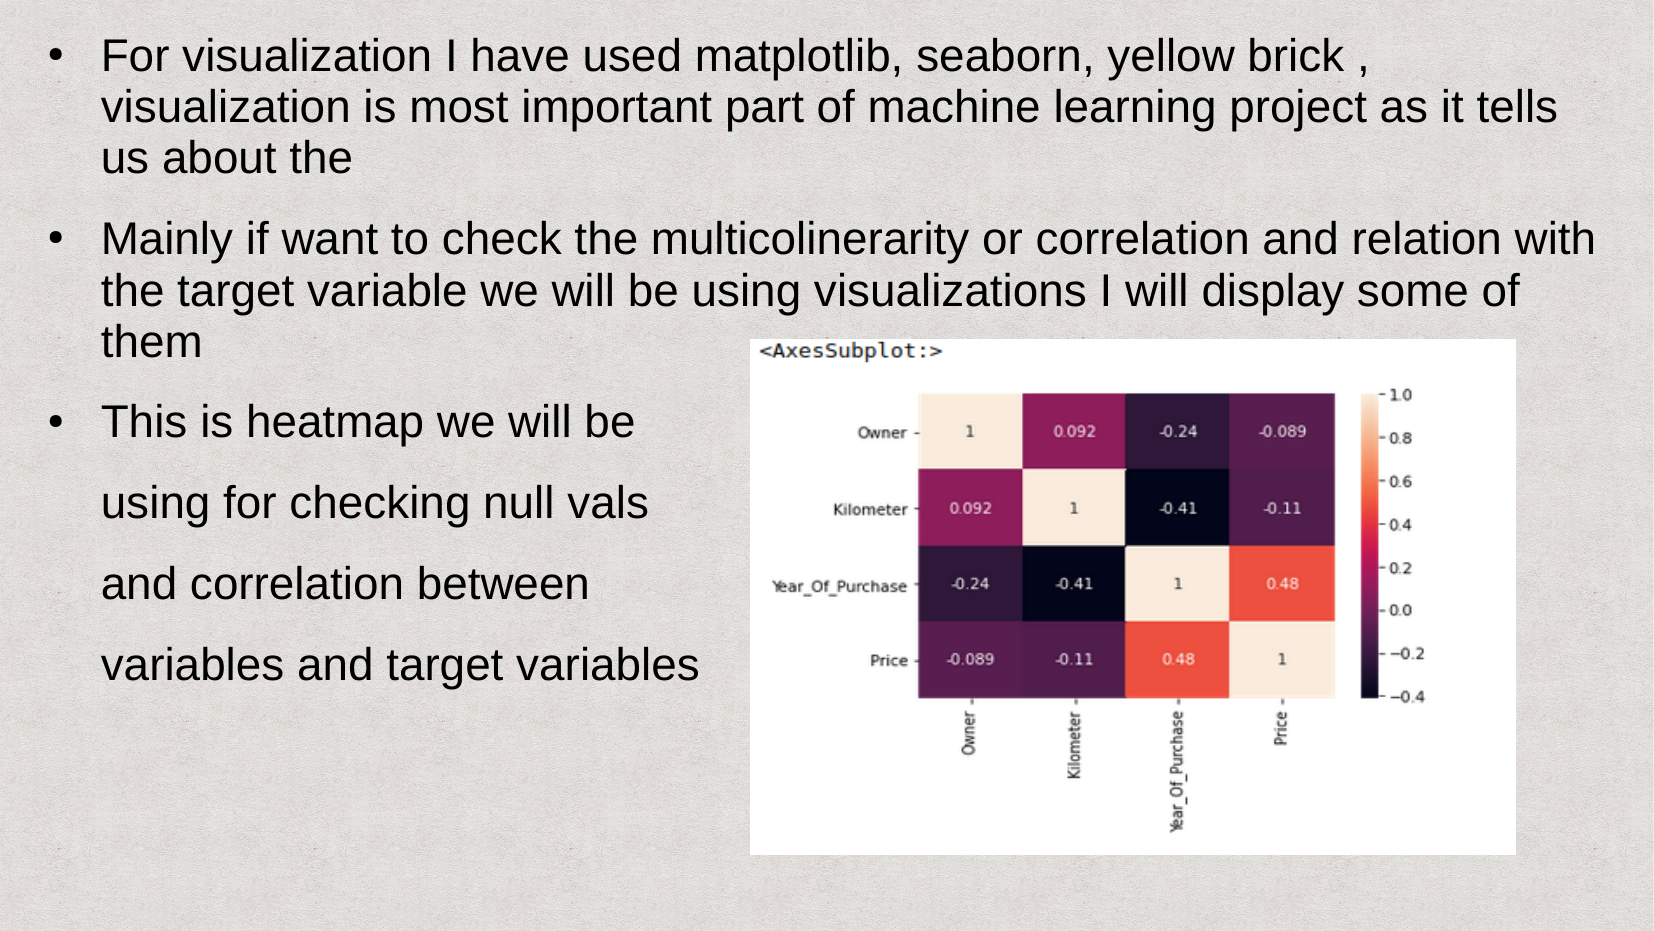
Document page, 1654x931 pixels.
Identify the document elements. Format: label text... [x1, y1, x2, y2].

list For visualization I have used matplotlib, seaborn, yellow brick , visualization is most important part of machine learning project as it tells us about the Mainly if want to check the multicolinerarity or correlation and relation with the target variable we will be using visualizations I will display some of them This is heatmap we will be using for checking null vals and correlation between variables and target variables [30, 30, 1621, 886]
picture [0, 0, 1654, 931]
